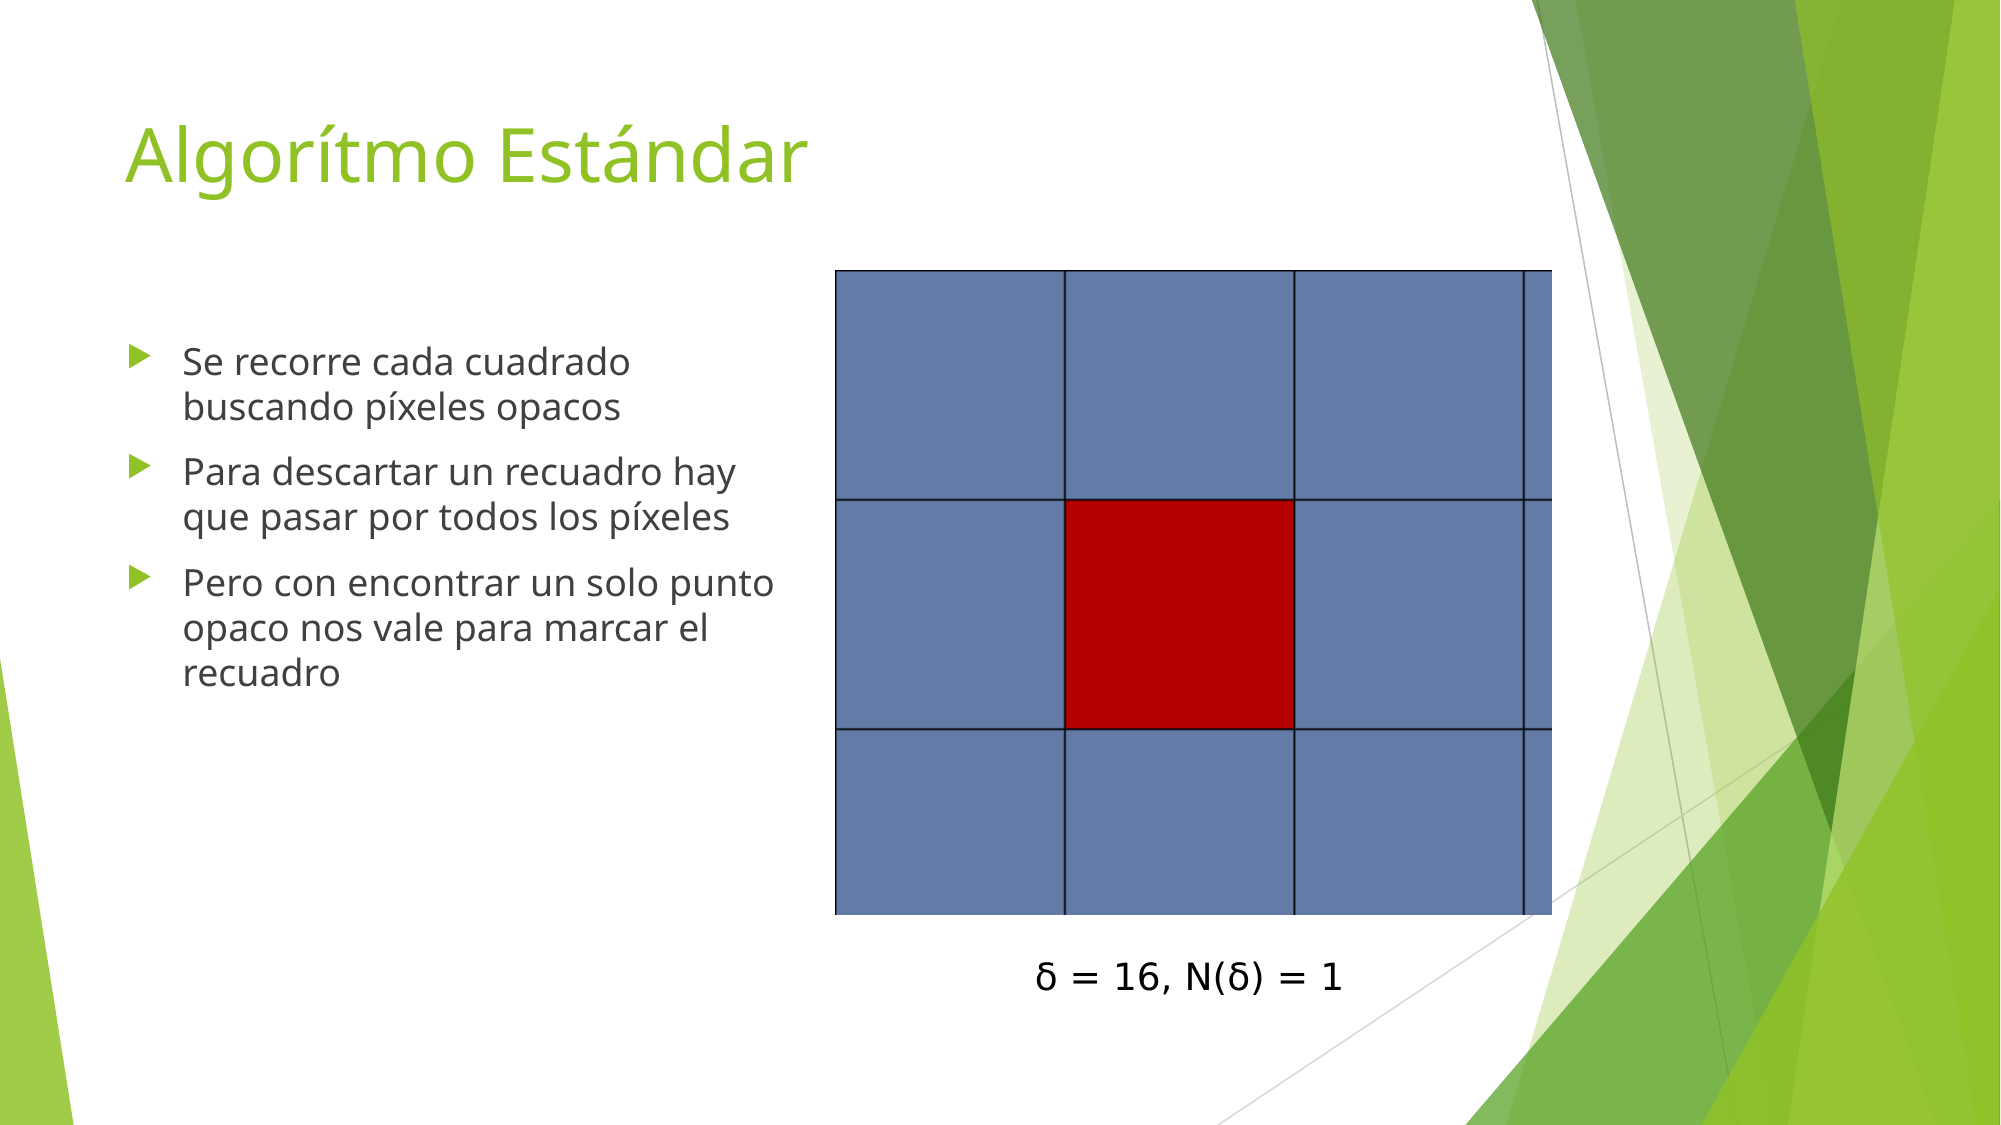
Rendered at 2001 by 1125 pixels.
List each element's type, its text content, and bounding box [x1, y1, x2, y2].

text_box δ = 16, N(δ) = 1 [1020, 945, 1360, 1006]
title Algorítmo Estándar [111, 99, 1522, 317]
picture [835, 270, 1552, 915]
list Se recorre cada cuadrado buscando píxeles opacos Para descartar un recuadro hay que pasar por todos los píxeles Pero con encontrar un solo punto opaco nos vale para marcar el recuadro [111, 329, 796, 936]
